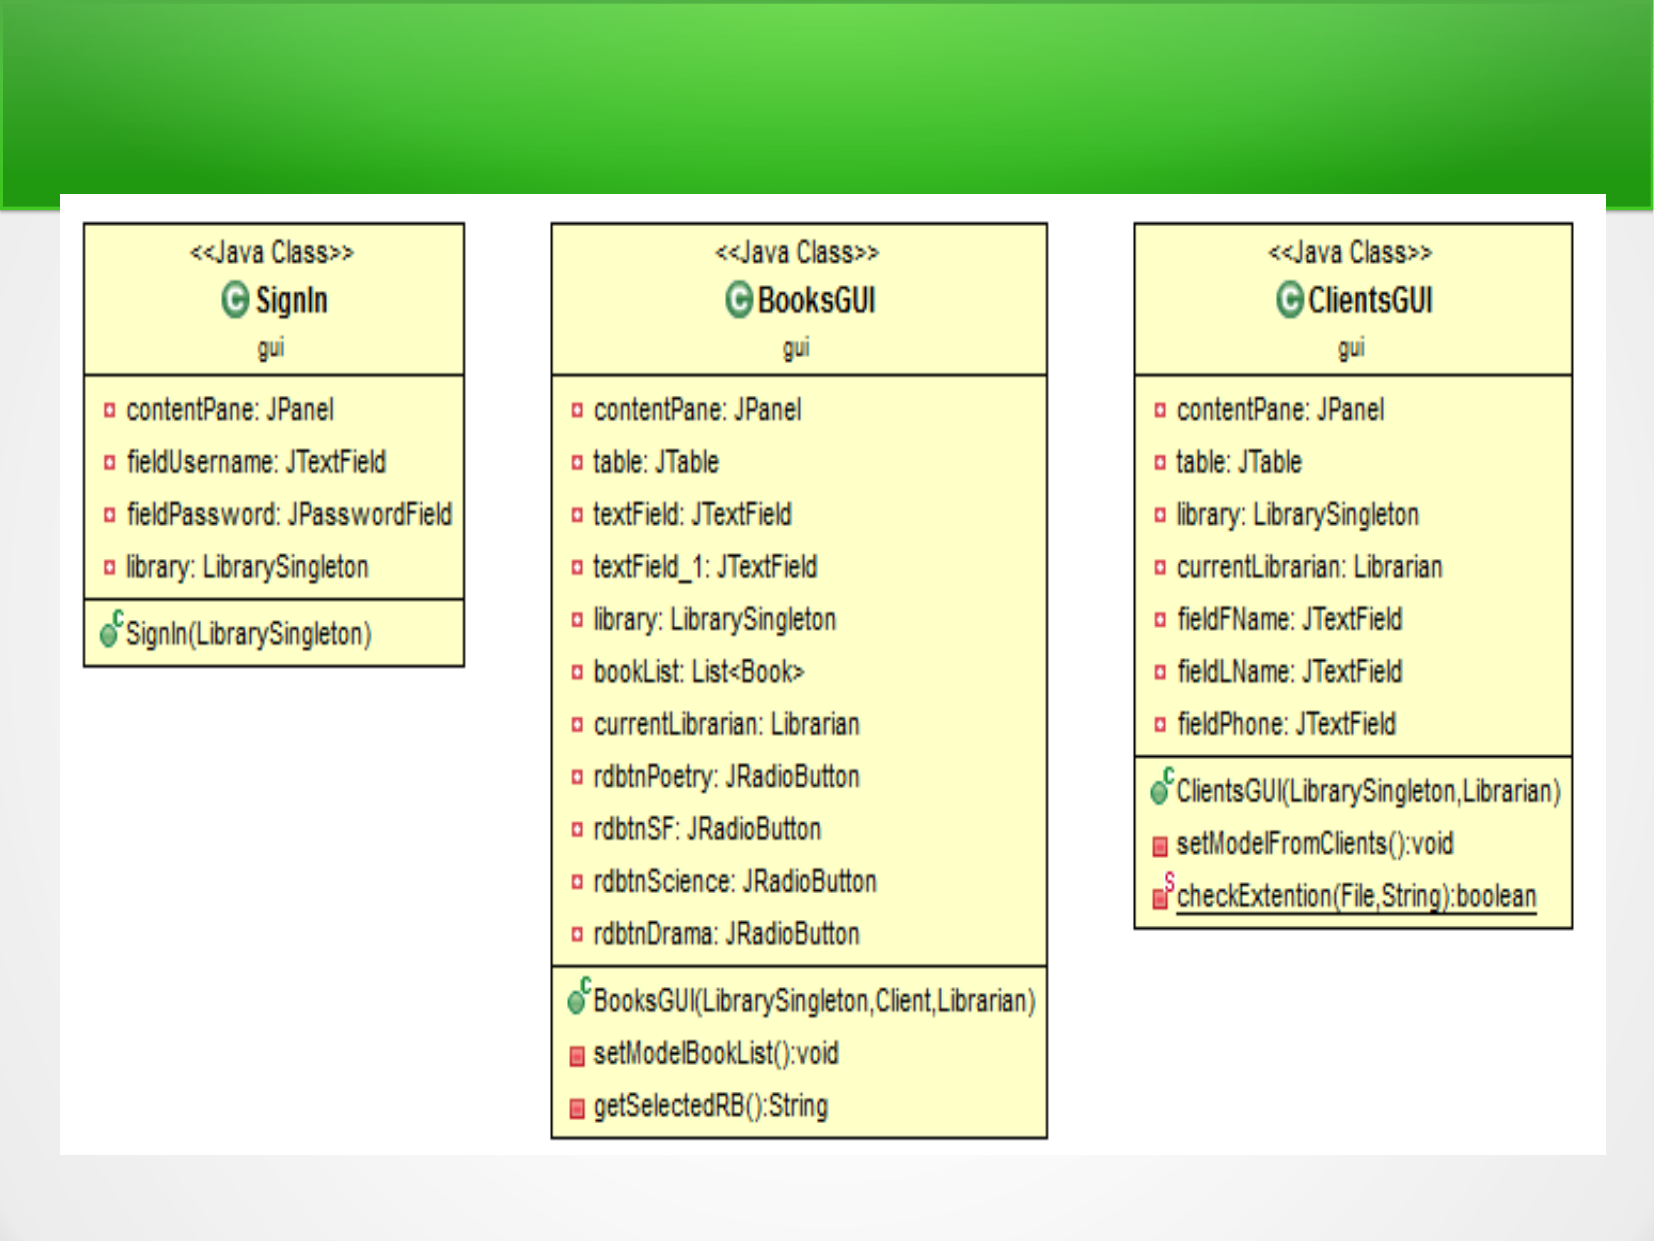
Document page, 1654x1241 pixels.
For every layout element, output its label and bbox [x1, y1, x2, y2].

picture [60, 194, 1606, 1156]
title [82, 35, 1571, 142]
